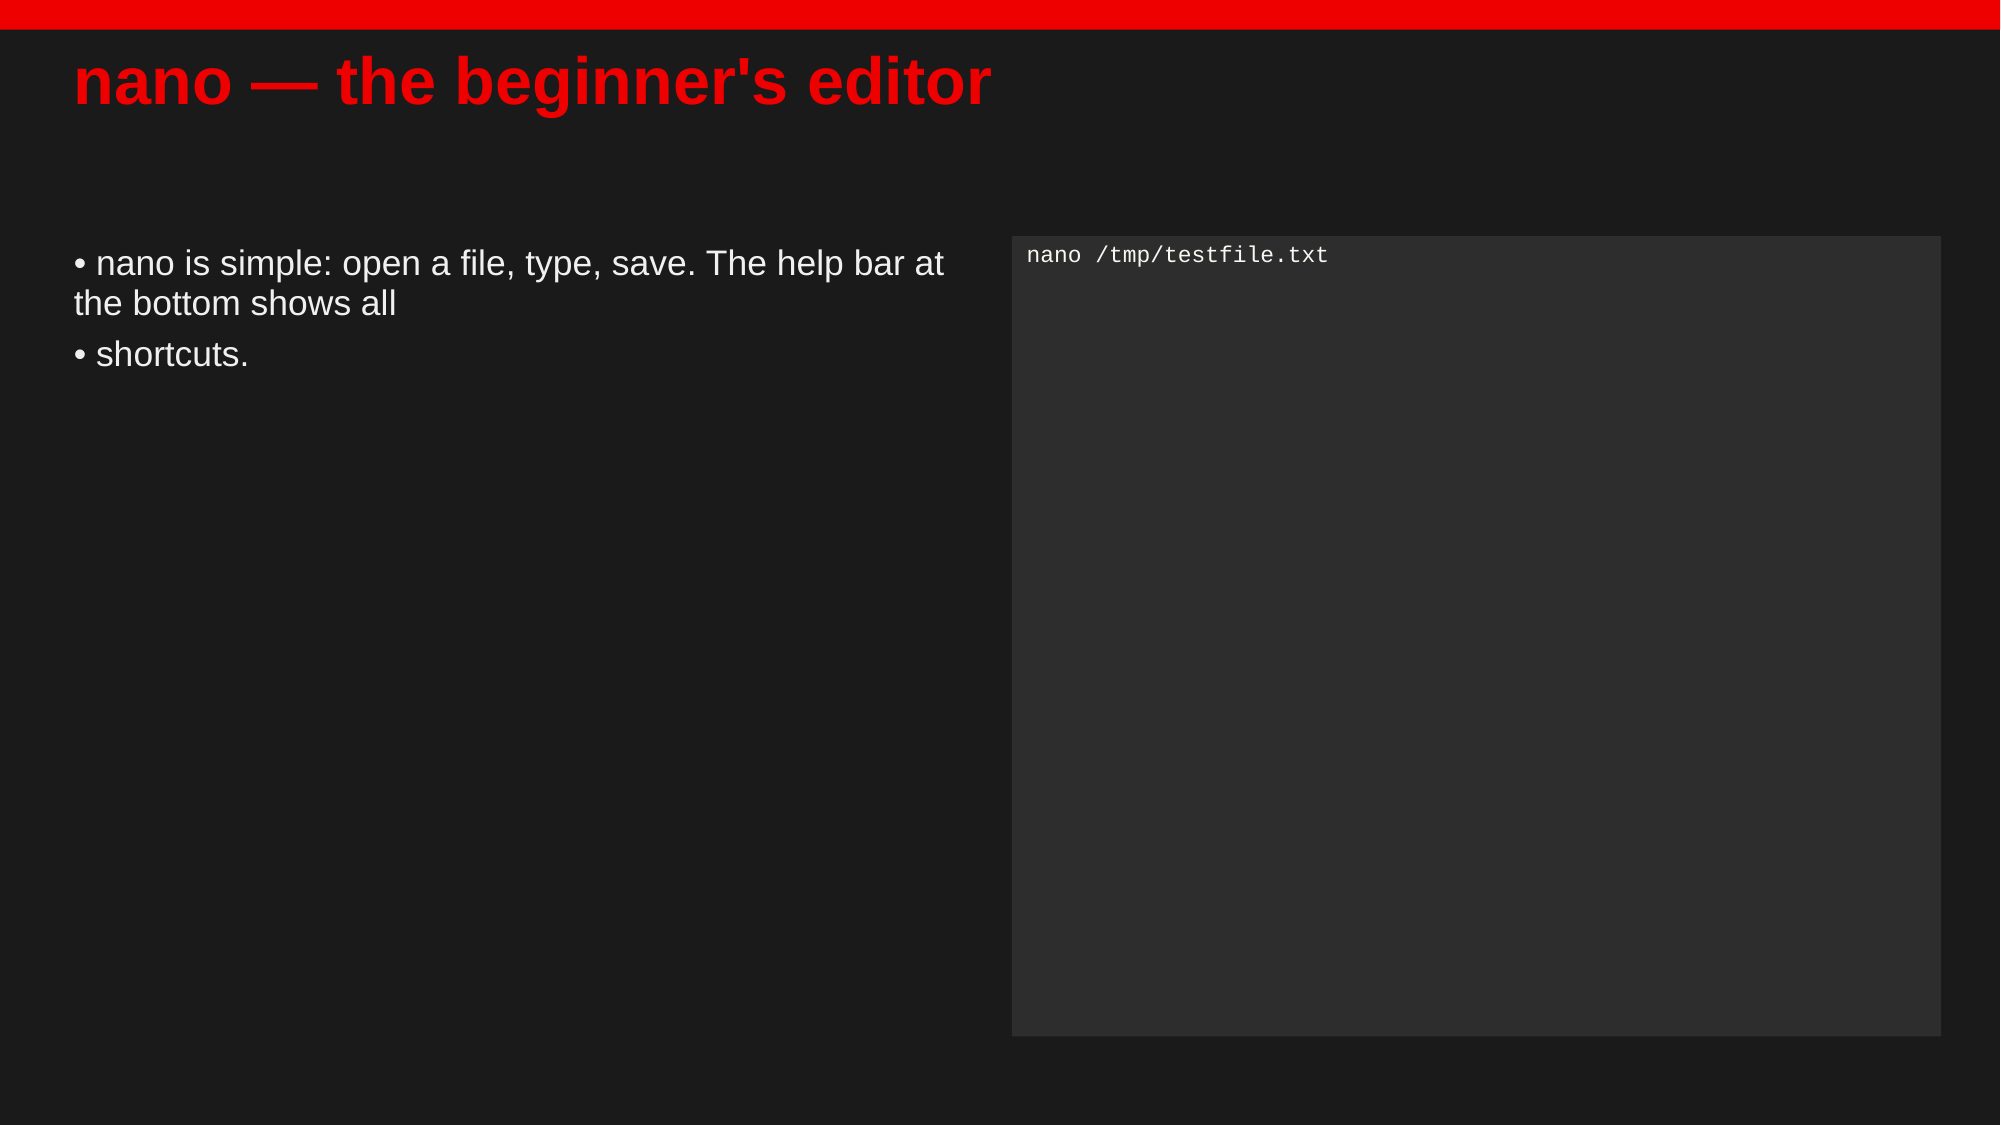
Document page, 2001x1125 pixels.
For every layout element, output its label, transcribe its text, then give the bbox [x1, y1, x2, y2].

text_box • nano is simple: open a file, type, save. The help bar at the bottom shows all • shortcuts. [59, 236, 989, 1037]
text_box nano /tmp/testfile.txt [1011, 236, 1942, 1037]
text_box nano — the beginner's editor [59, 36, 1942, 208]
text_box [0, 0, 2001, 30]
